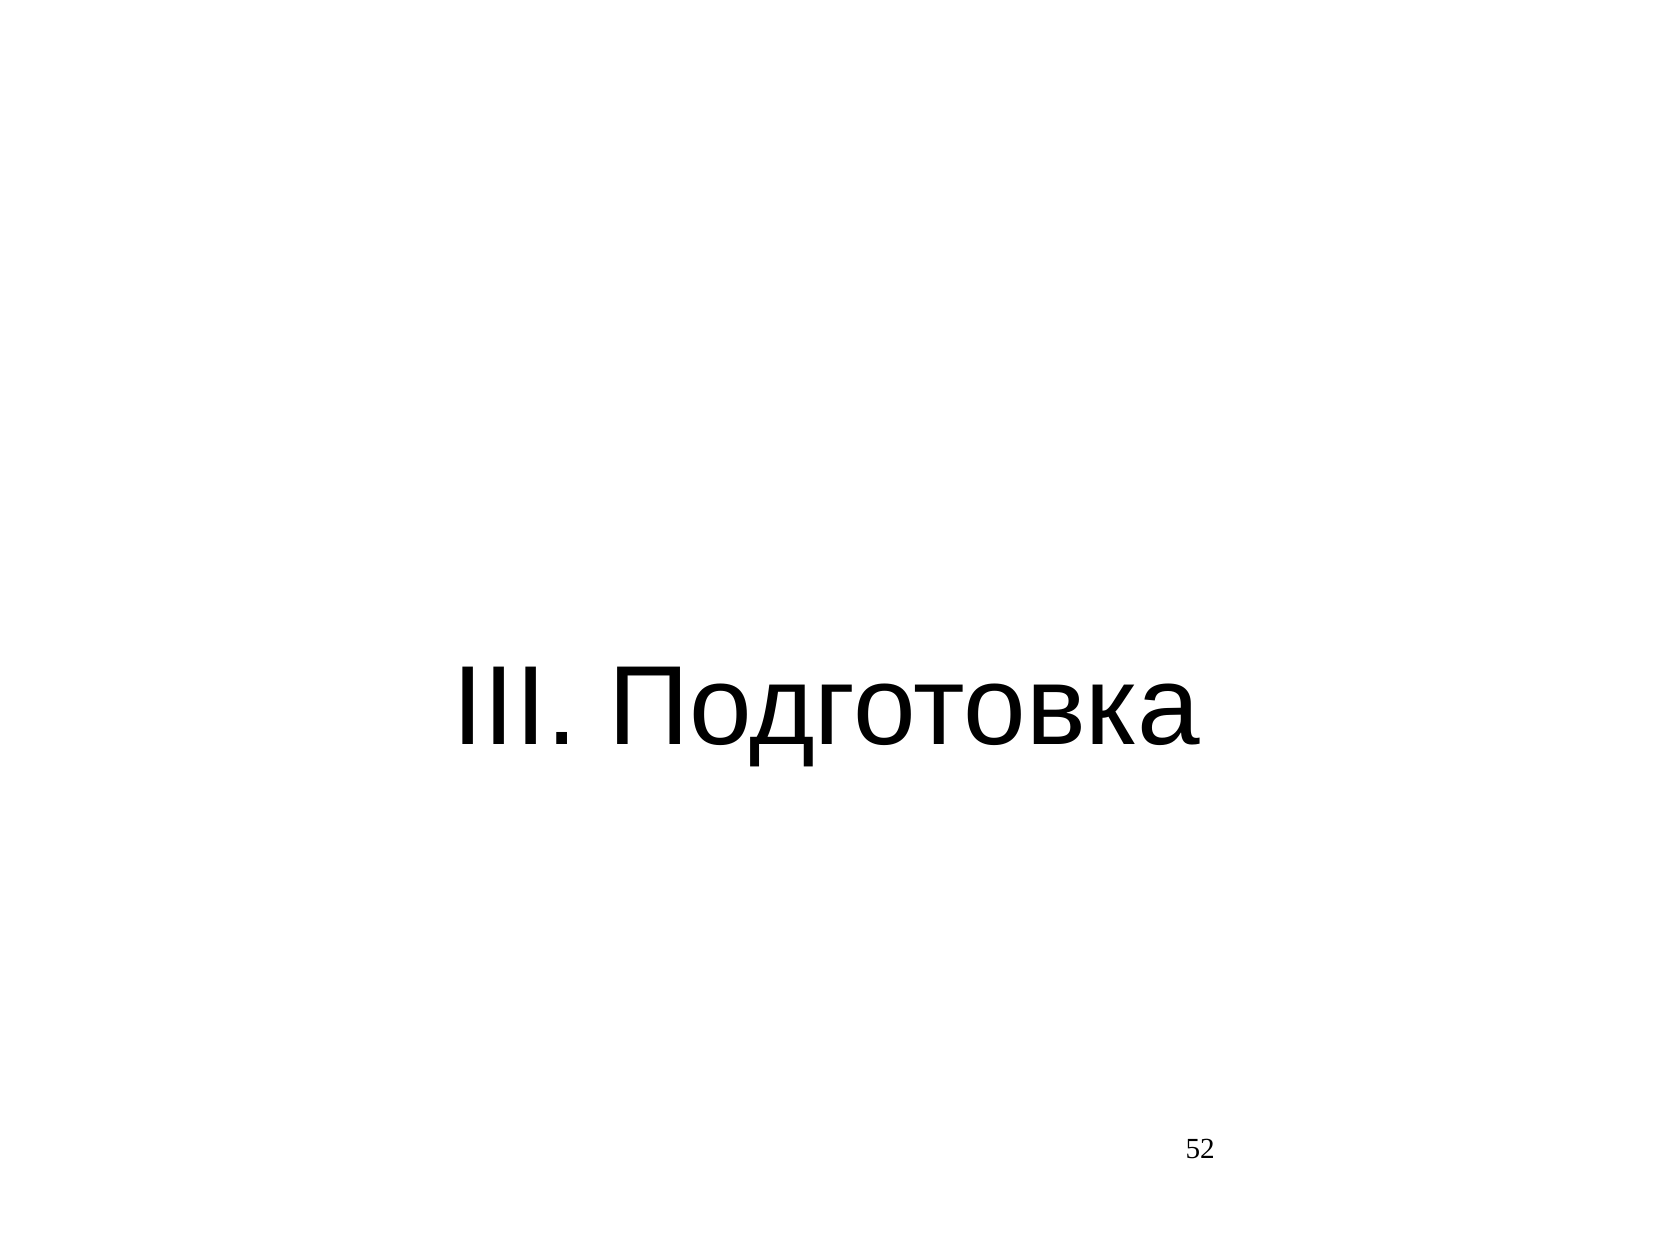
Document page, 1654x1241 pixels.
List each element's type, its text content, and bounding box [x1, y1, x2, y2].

text_box [1185, 1129, 1571, 1216]
subtitle III. Подготовка [82, 290, 1571, 1109]
